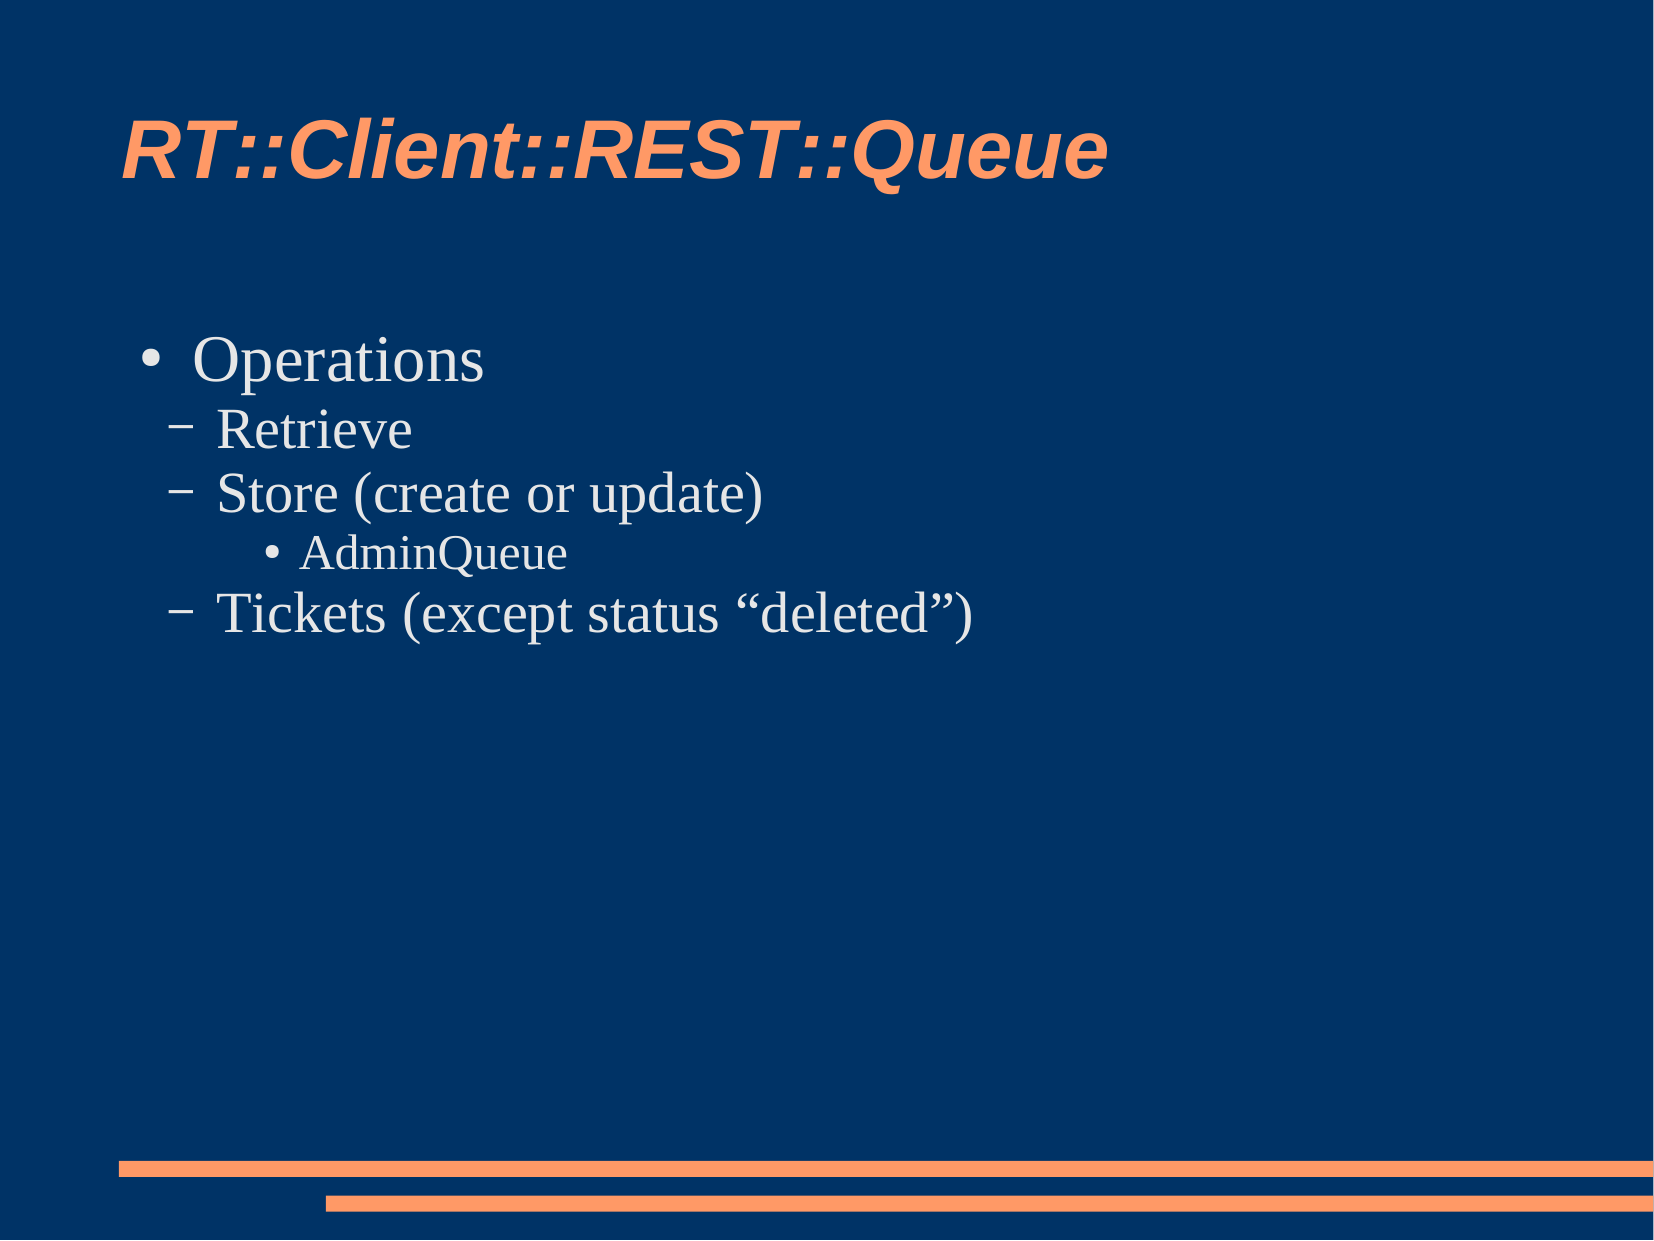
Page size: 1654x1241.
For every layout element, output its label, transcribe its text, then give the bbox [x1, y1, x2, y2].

list Operations Retrieve Store (create or update) AdminQueue Tickets (except status “deleted”) [121, 322, 1561, 1126]
title RT::Client::REST::Queue [121, 53, 1534, 247]
